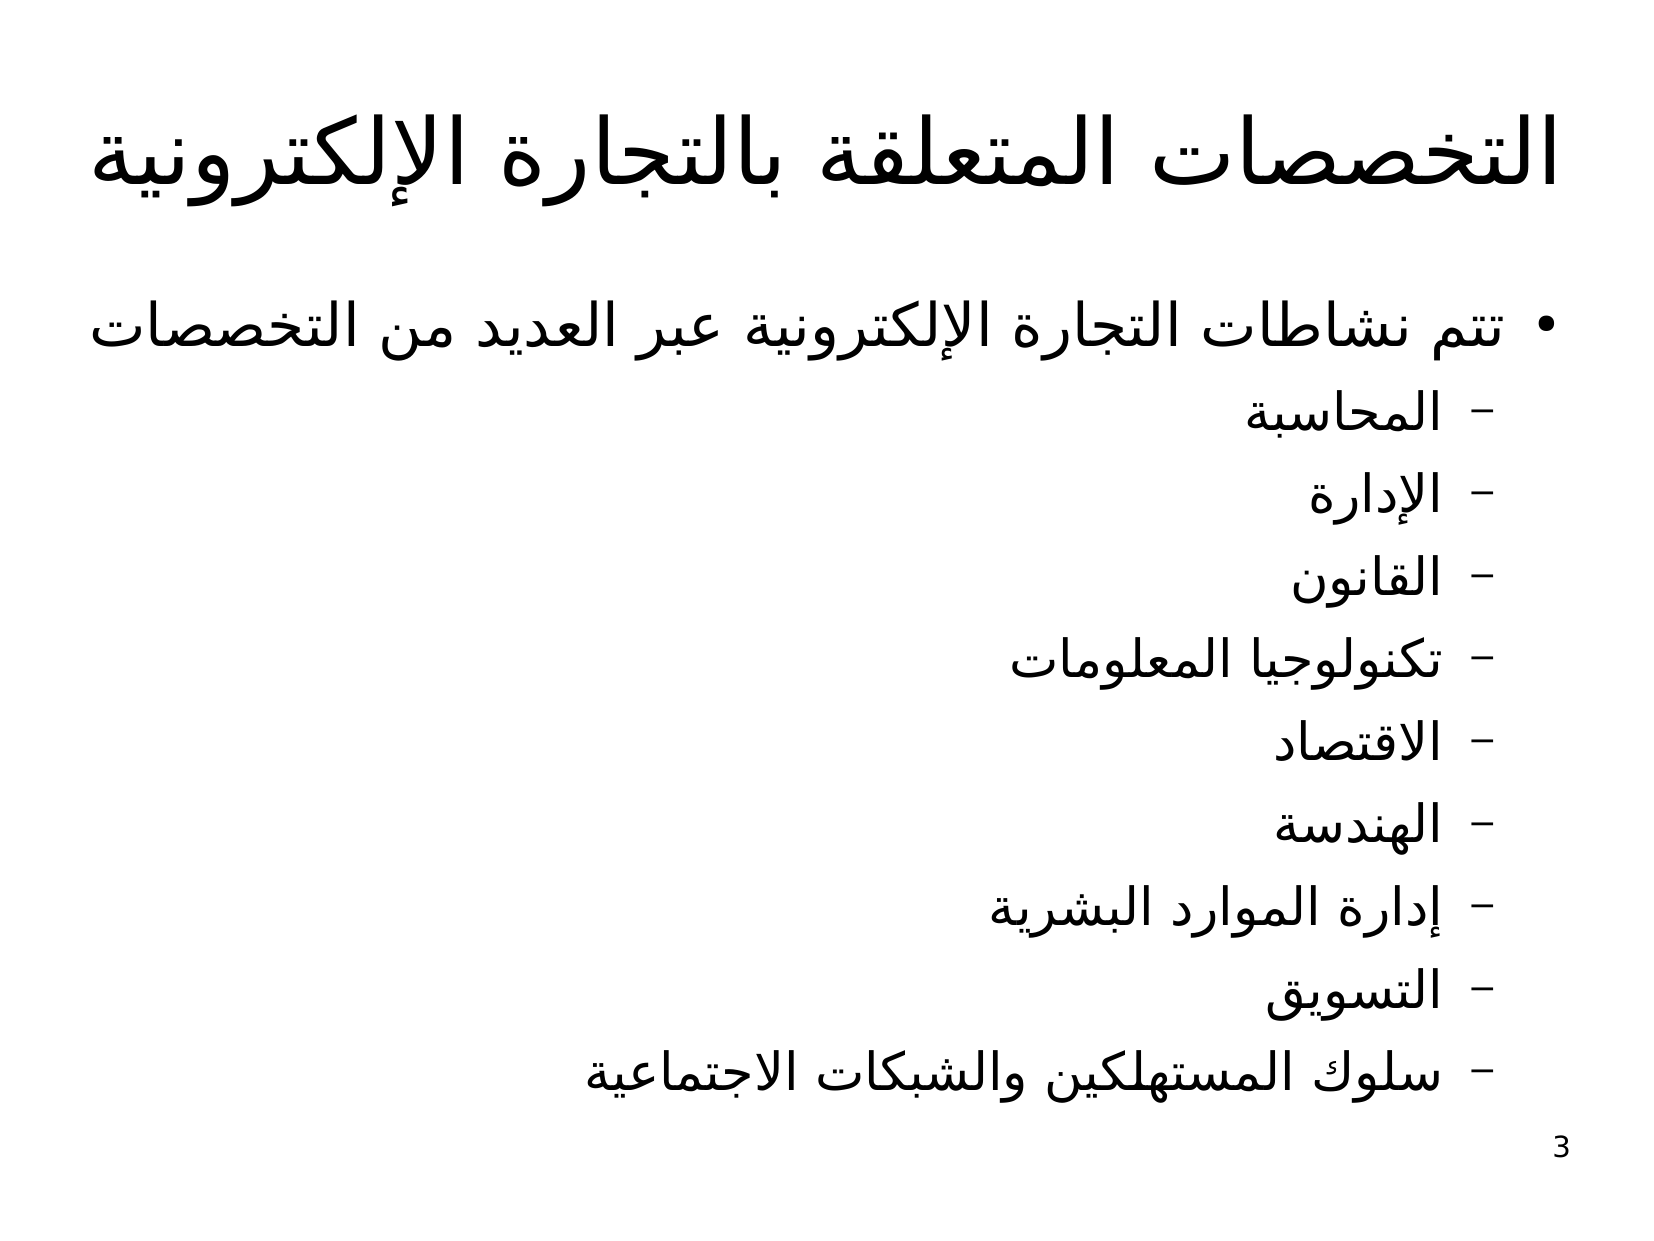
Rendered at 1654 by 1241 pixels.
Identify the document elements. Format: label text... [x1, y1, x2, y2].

list تتم نشاطات التجارة الإلكترونية عبر العديد من التخصصات المحاسبة الإدارة القانون تكنولوجيا المعلومات الاقتصاد الهندسة إدارة الموارد البشرية التسويق سلوك المستهلكين والشبكات الاجتماعية [82, 290, 1571, 1123]
title التخصصات المتعلقة بالتجارة الإلكترونية [82, 49, 1571, 257]
